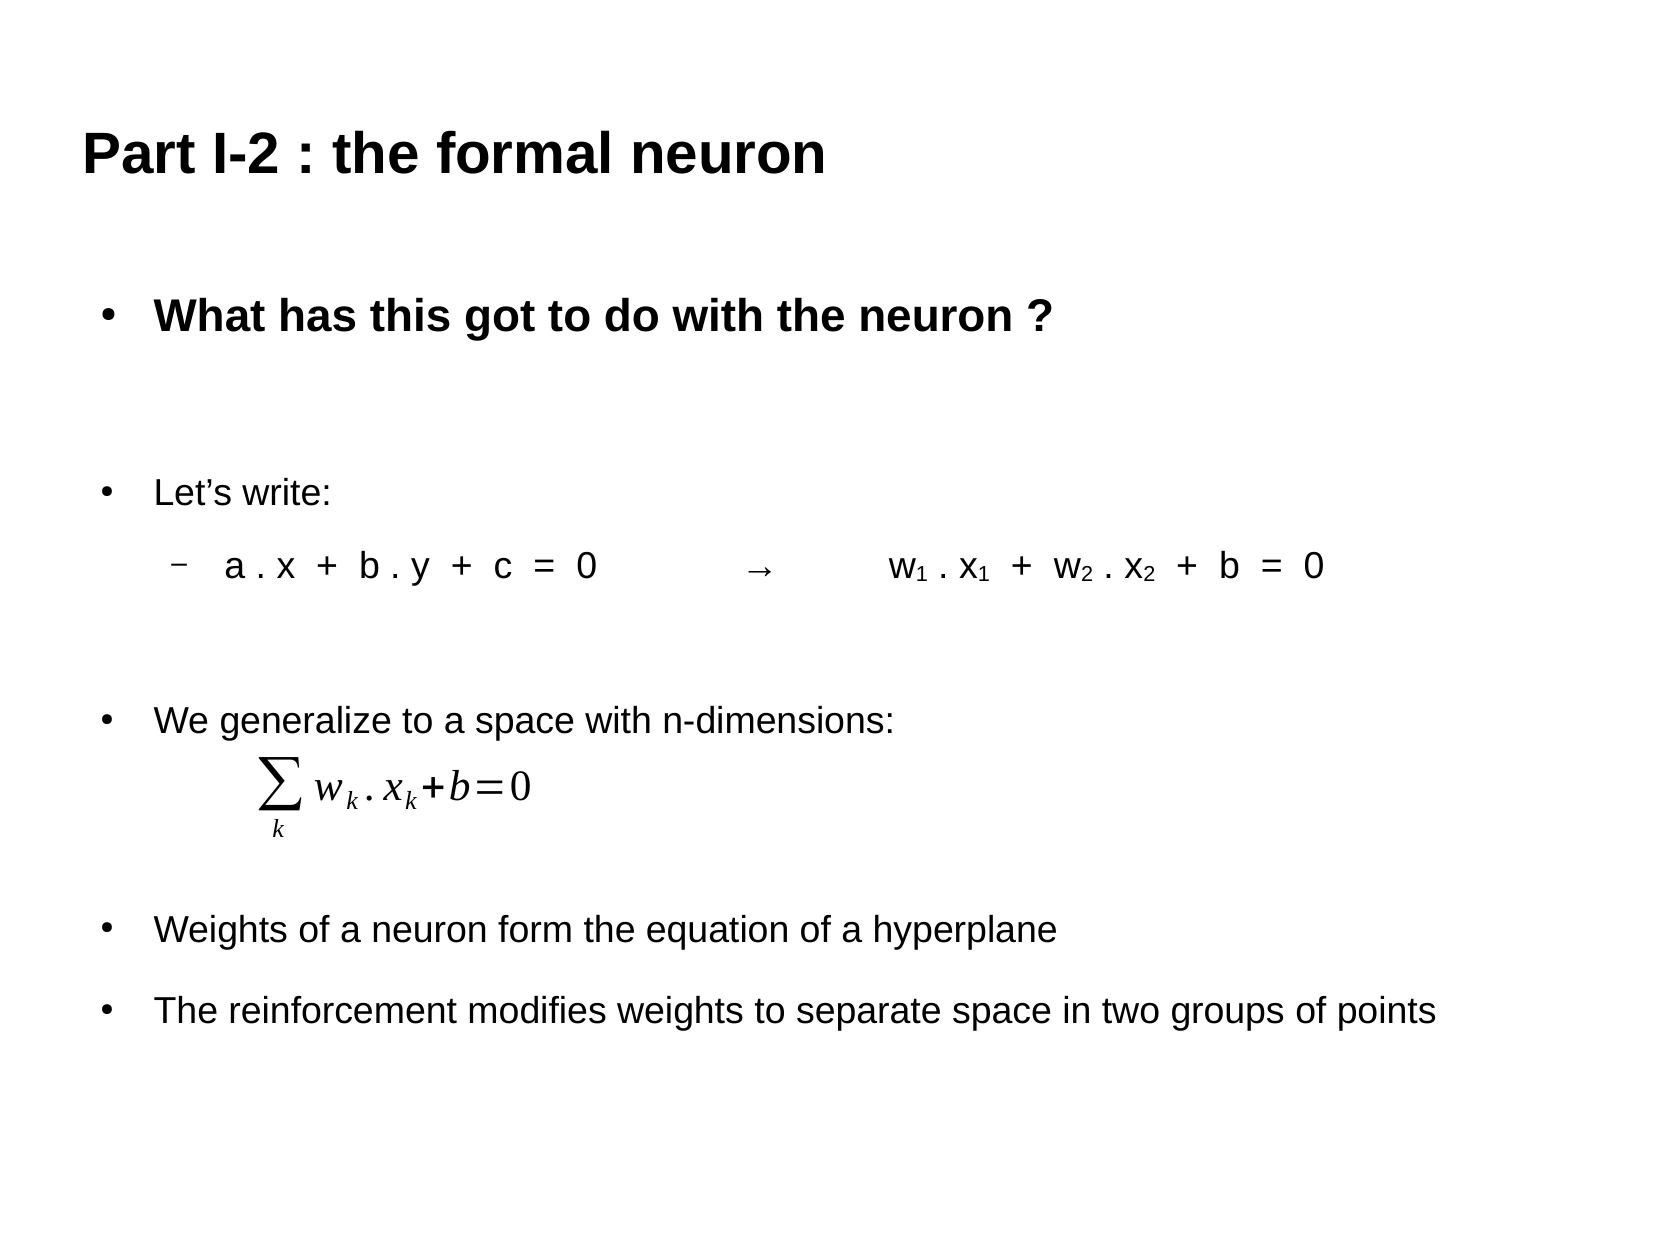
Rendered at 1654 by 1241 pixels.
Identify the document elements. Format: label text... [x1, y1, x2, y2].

chart [244, 754, 543, 844]
list What has this got to do with the neuron ? Let’s write: a . x + b . y + c = 0 → w1 . x1 + w2 . x2 + b = 0 We generalize to a space with n-dimensions: Weights of a neuron form the equation of a hyperplane The reinforcement modifies weights to separate space in two groups of points [82, 290, 1595, 1182]
title Part I-2 : the formal neuron [82, 49, 1571, 257]
